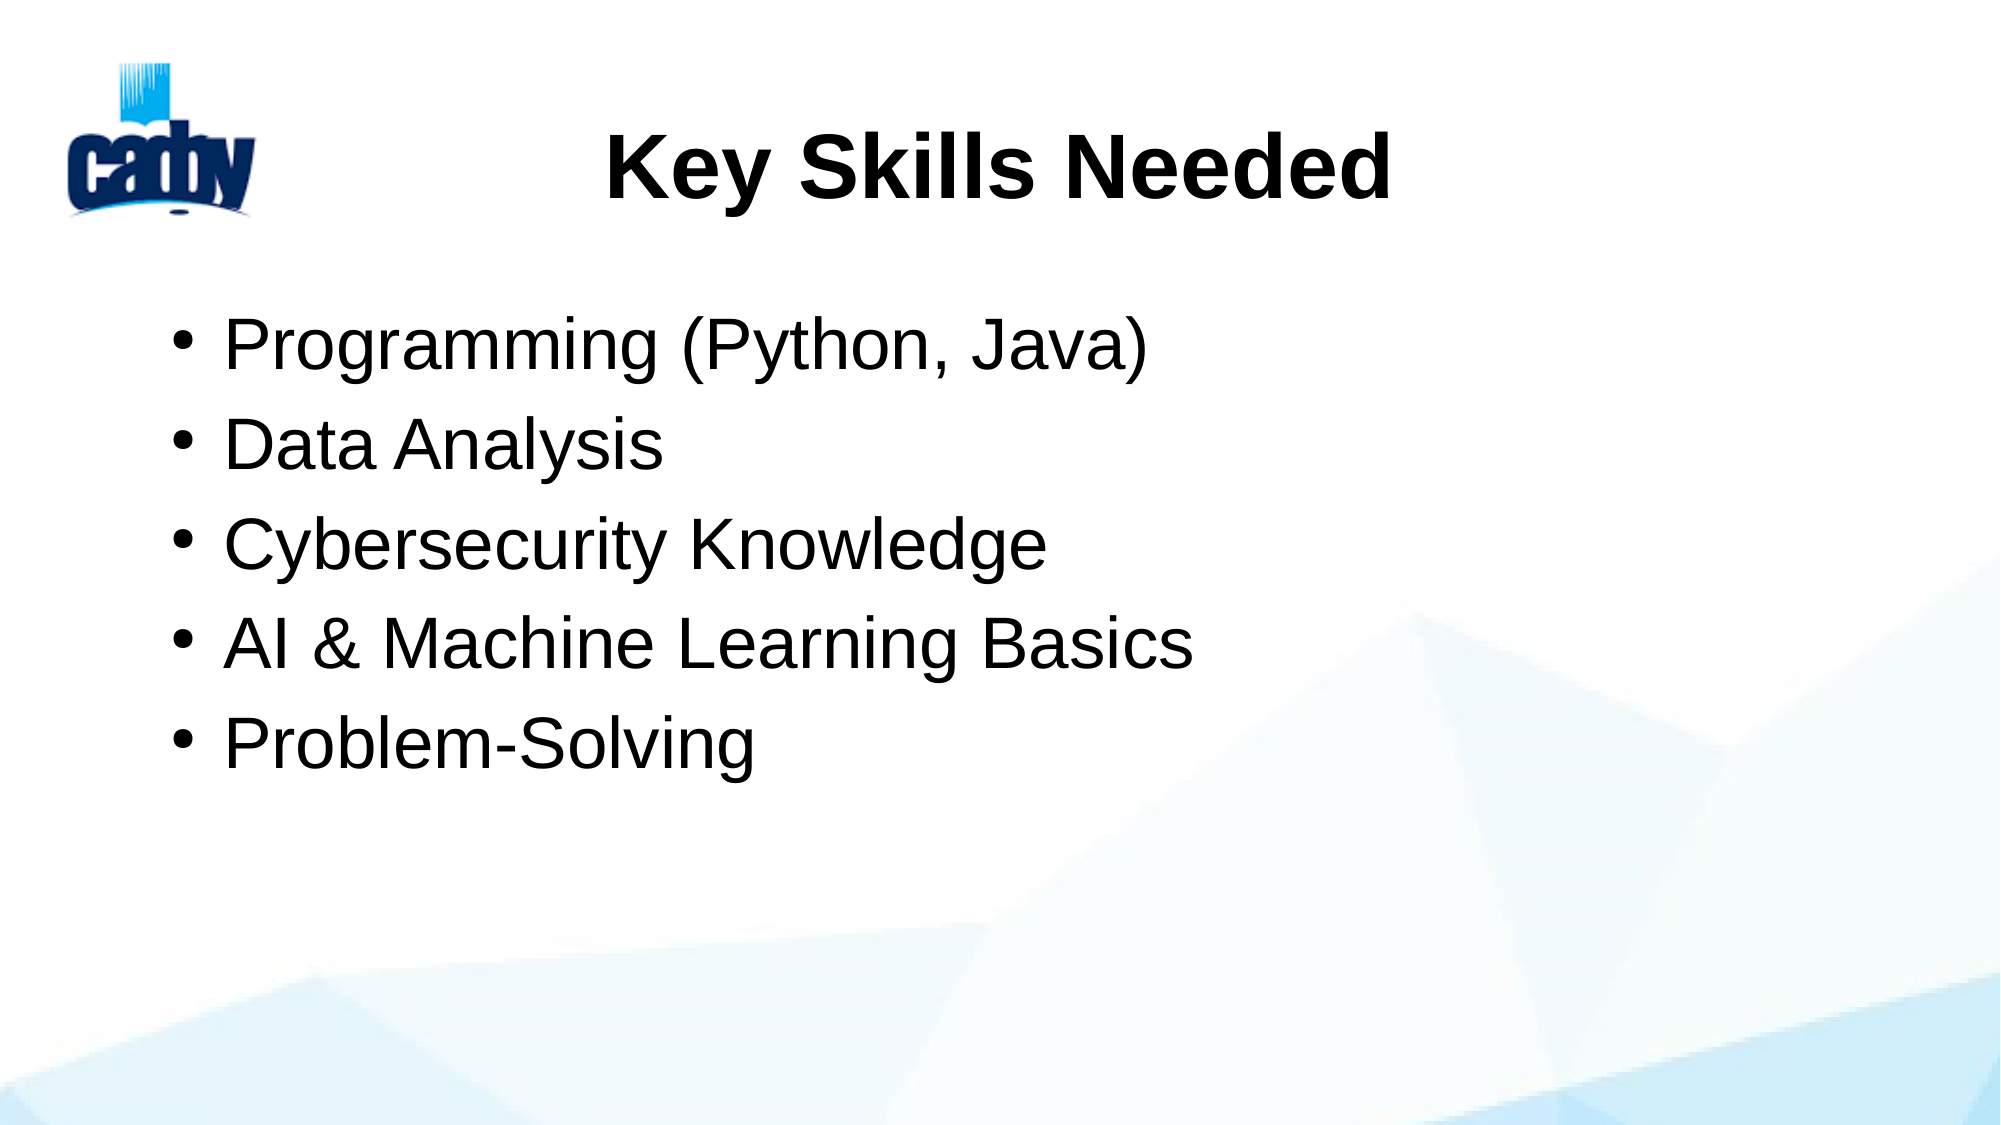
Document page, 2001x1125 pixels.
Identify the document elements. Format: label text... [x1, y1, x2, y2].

picture [0, 0, 2001, 1125]
title Key Skills Needed [137, 59, 1863, 278]
list Programming (Python, Java) Data Analysis Cybersecurity Knowledge AI & Machine Learning Basics Problem-Solving [137, 299, 1863, 1014]
